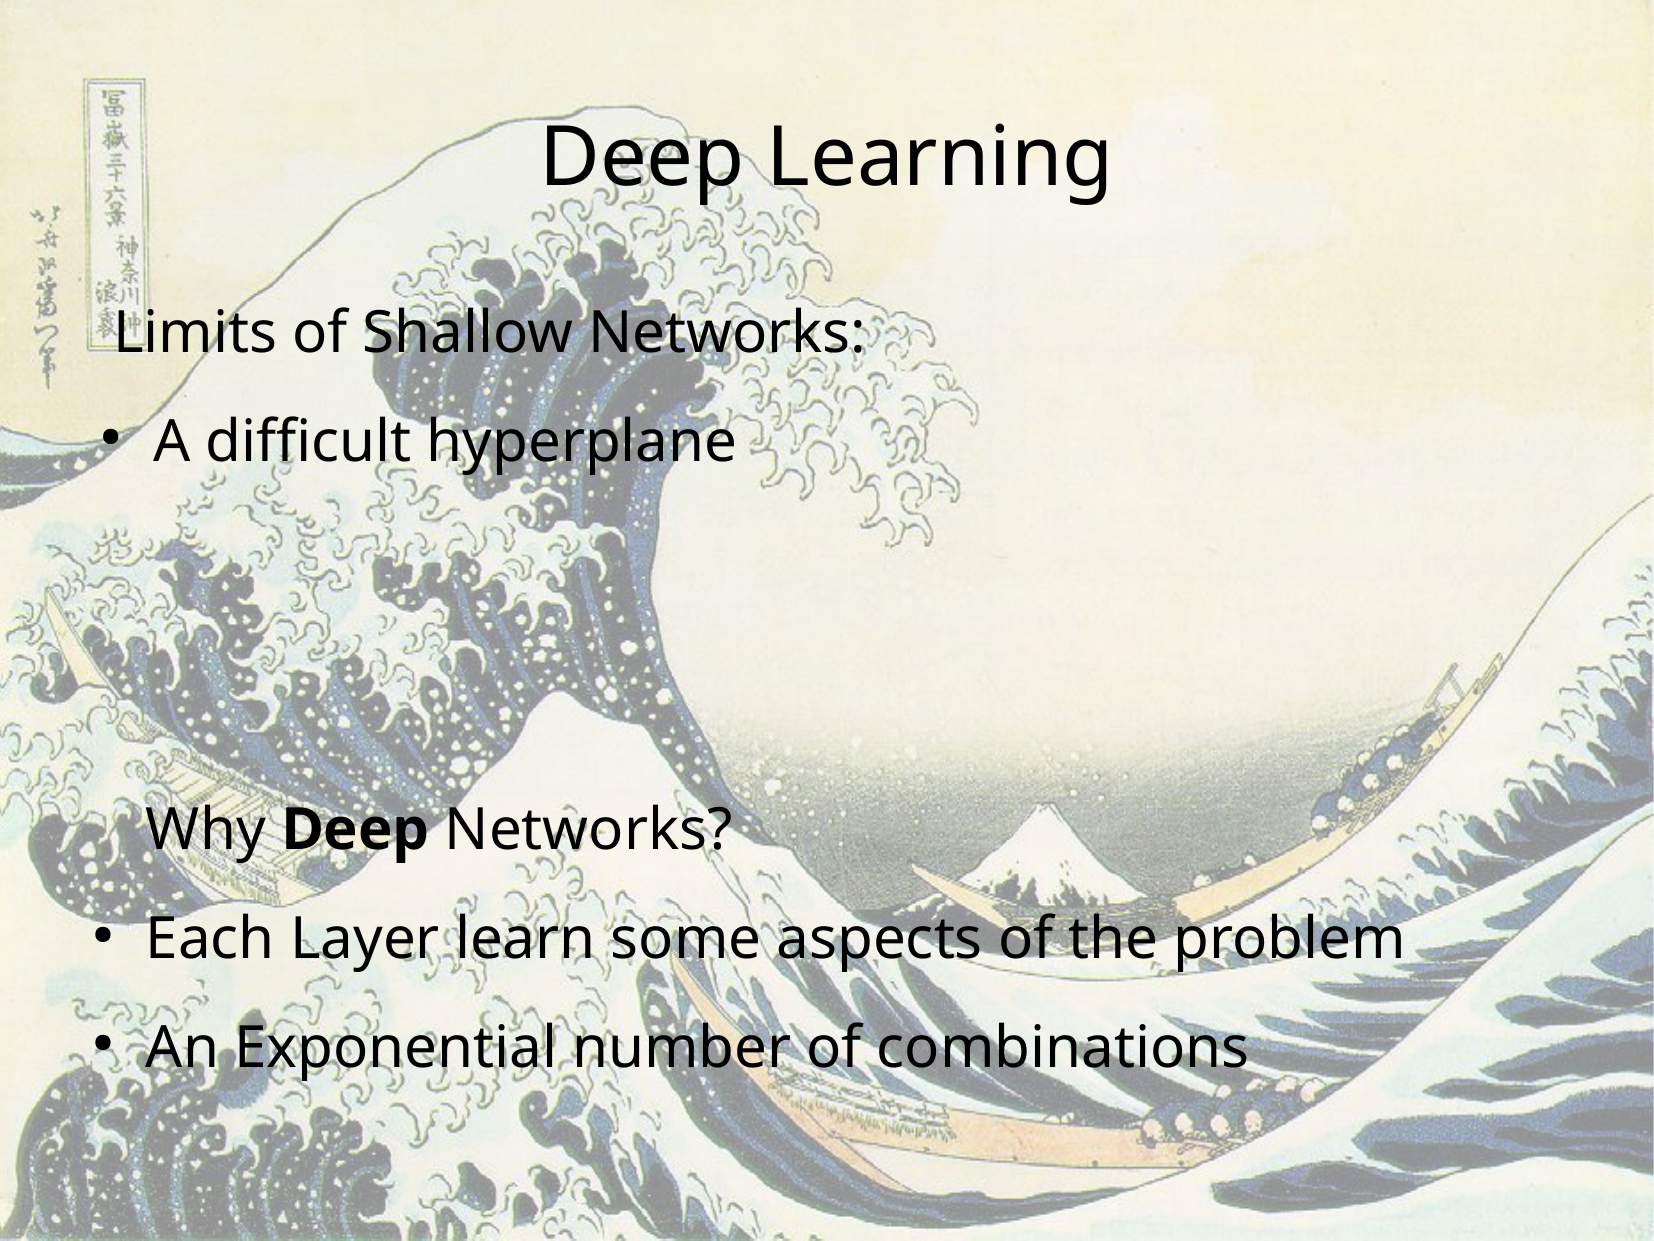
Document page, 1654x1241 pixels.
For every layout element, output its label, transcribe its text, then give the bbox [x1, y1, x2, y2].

picture [0, 0, 1654, 1241]
list Limits of Shallow Networks: A difficult hyperplane [82, 290, 1571, 509]
list Why Deep Networks? Each Layer learn some aspects of the problem An Exponential number of combinations [75, 787, 1564, 1065]
title Deep Learning [82, 49, 1571, 257]
